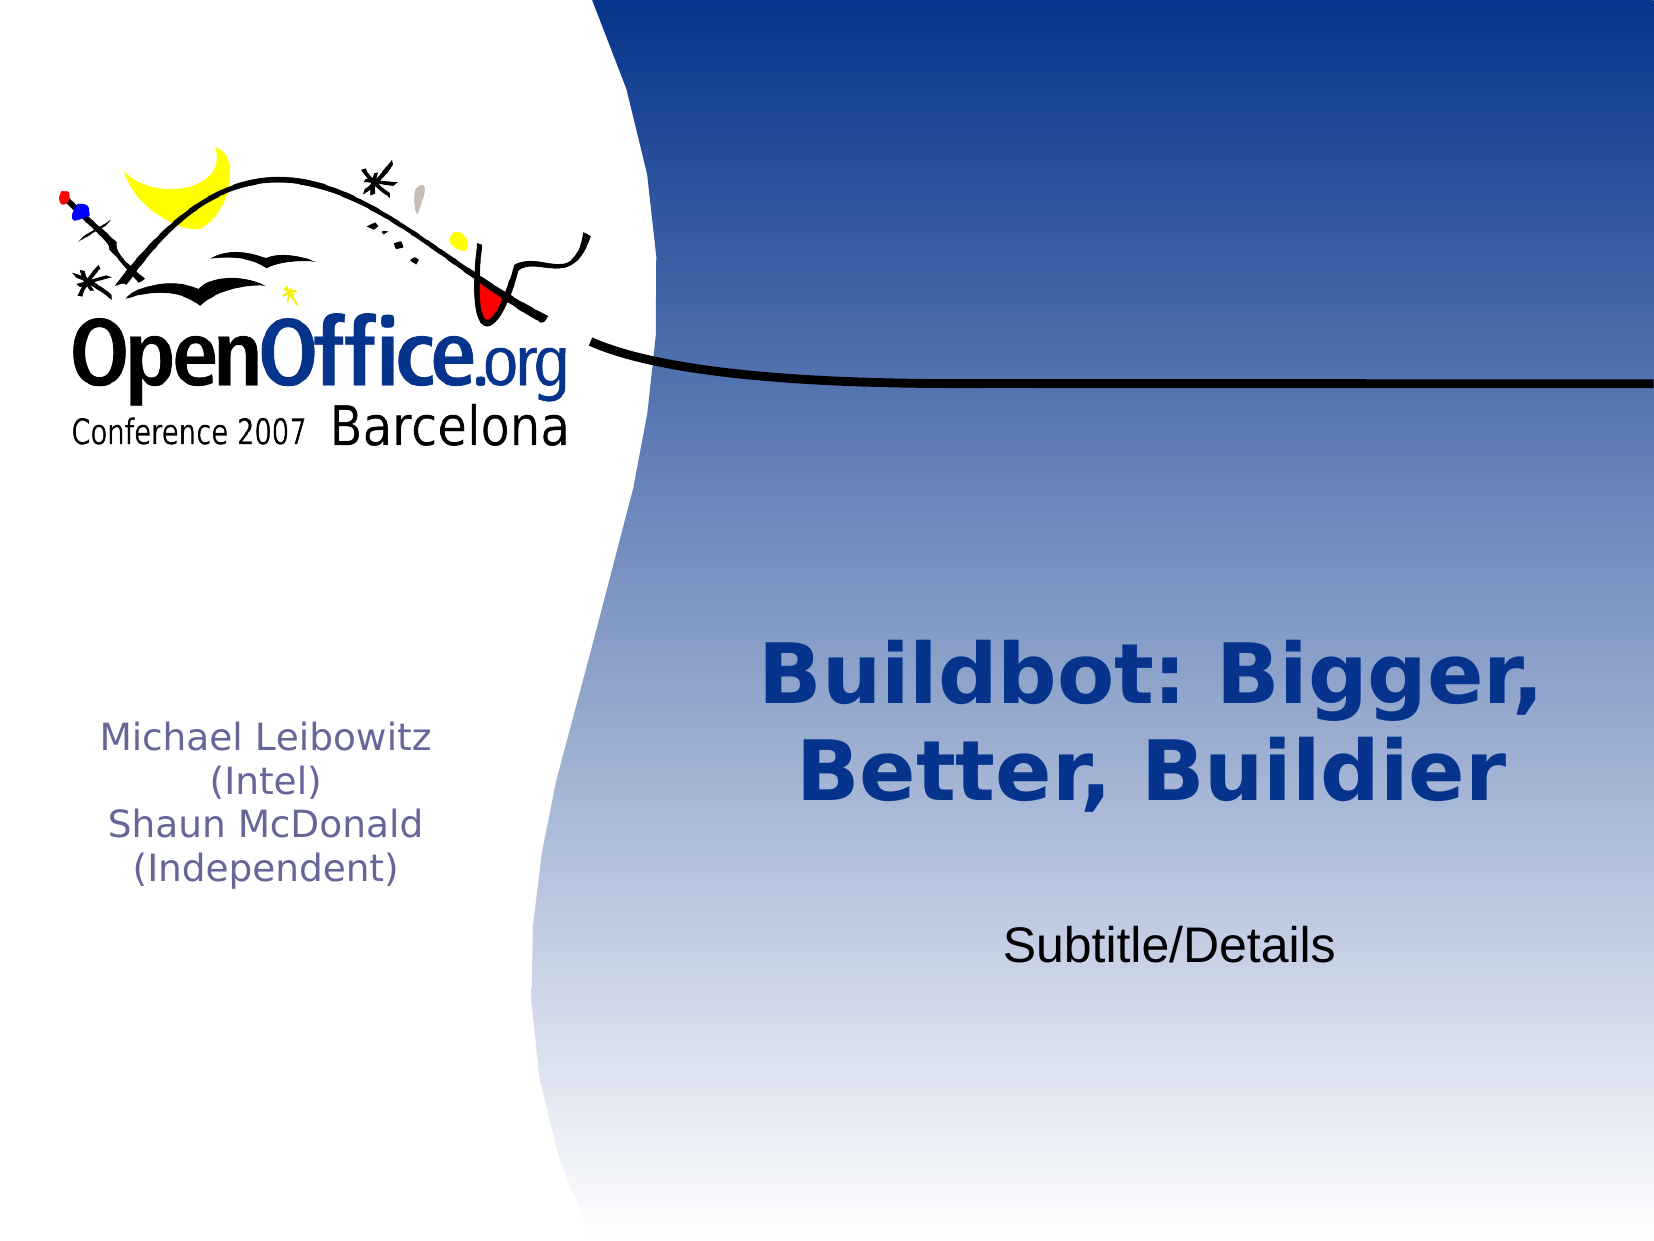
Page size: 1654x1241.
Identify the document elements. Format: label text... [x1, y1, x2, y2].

title Buildbot: Bigger, Better, Buildier [738, 620, 1565, 826]
picture [59, 147, 591, 446]
text_box Michael Leibowitz (Intel) Shaun McDonald (Independent) [59, 708, 473, 898]
subtitle Subtitle/Details [738, 826, 1565, 1064]
